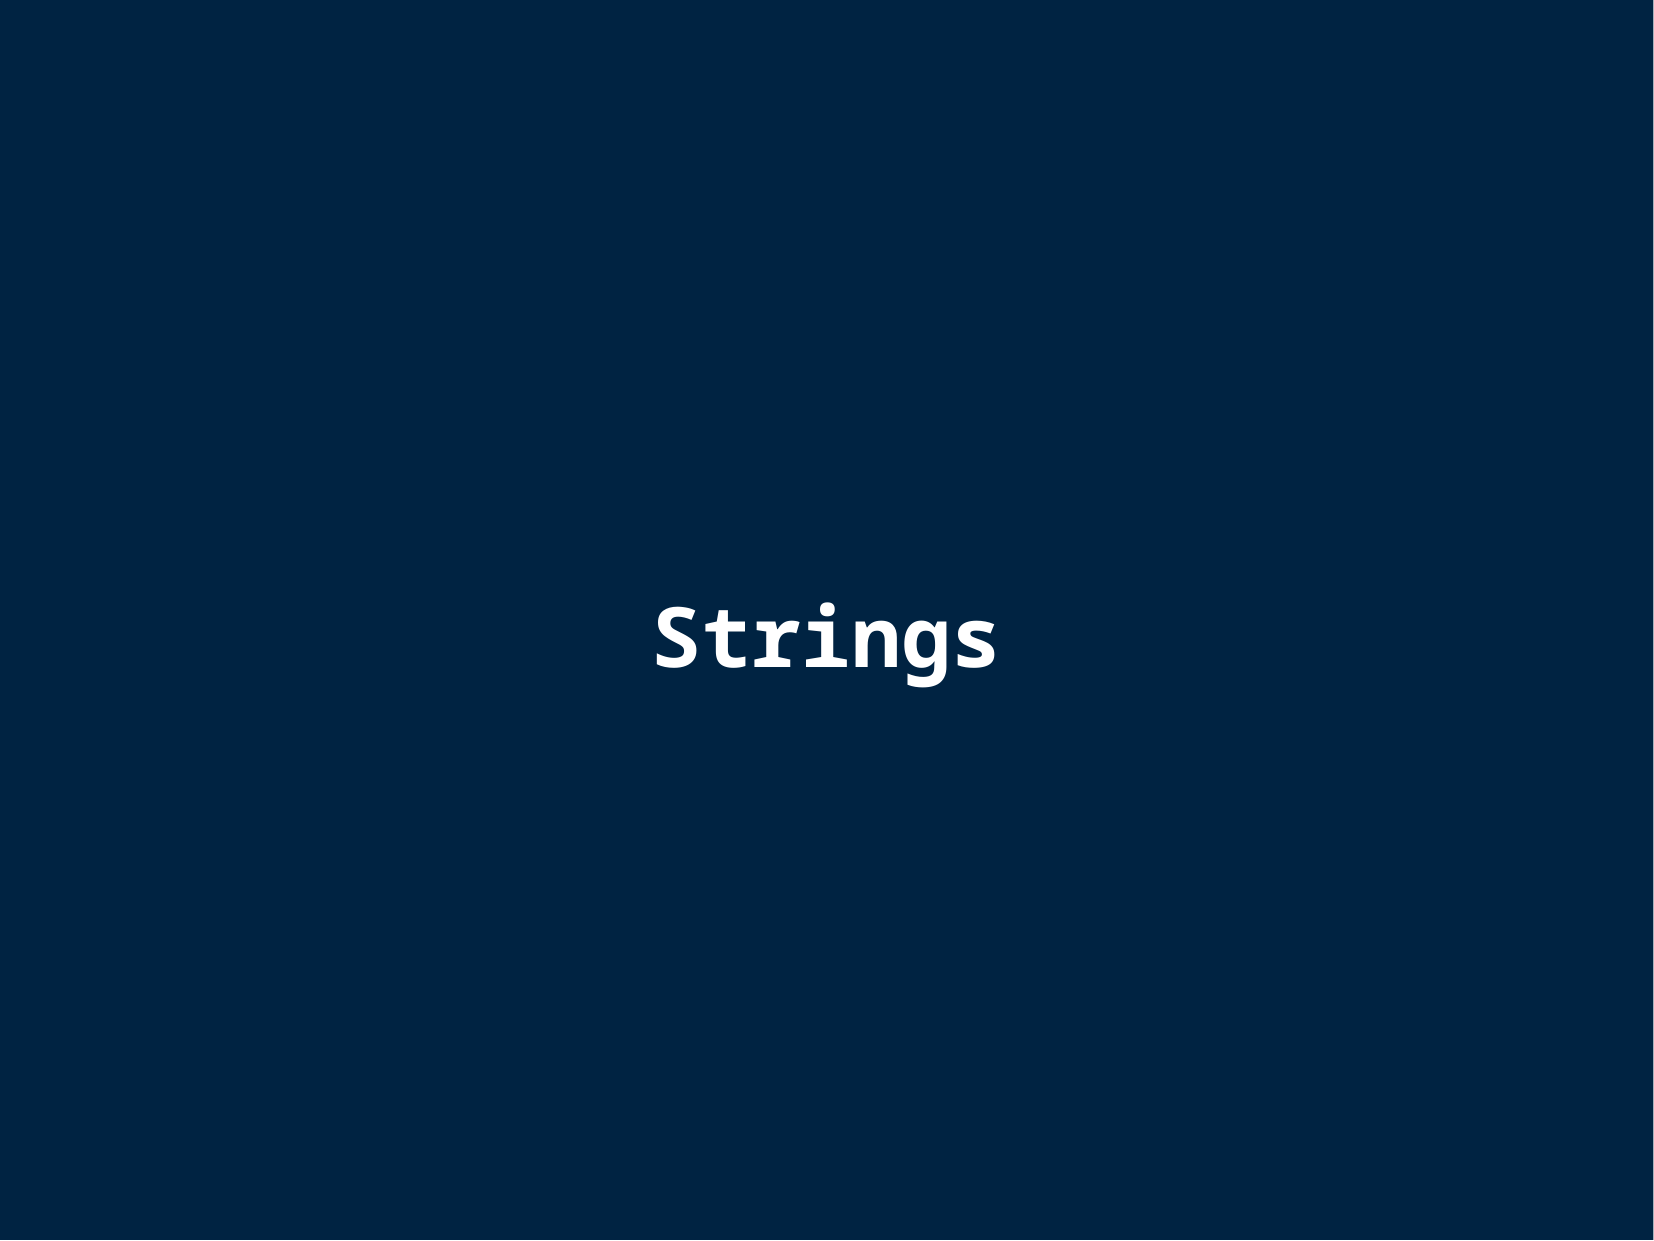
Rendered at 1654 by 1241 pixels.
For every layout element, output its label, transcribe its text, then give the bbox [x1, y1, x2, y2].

text_box Strings [261, 571, 1393, 670]
